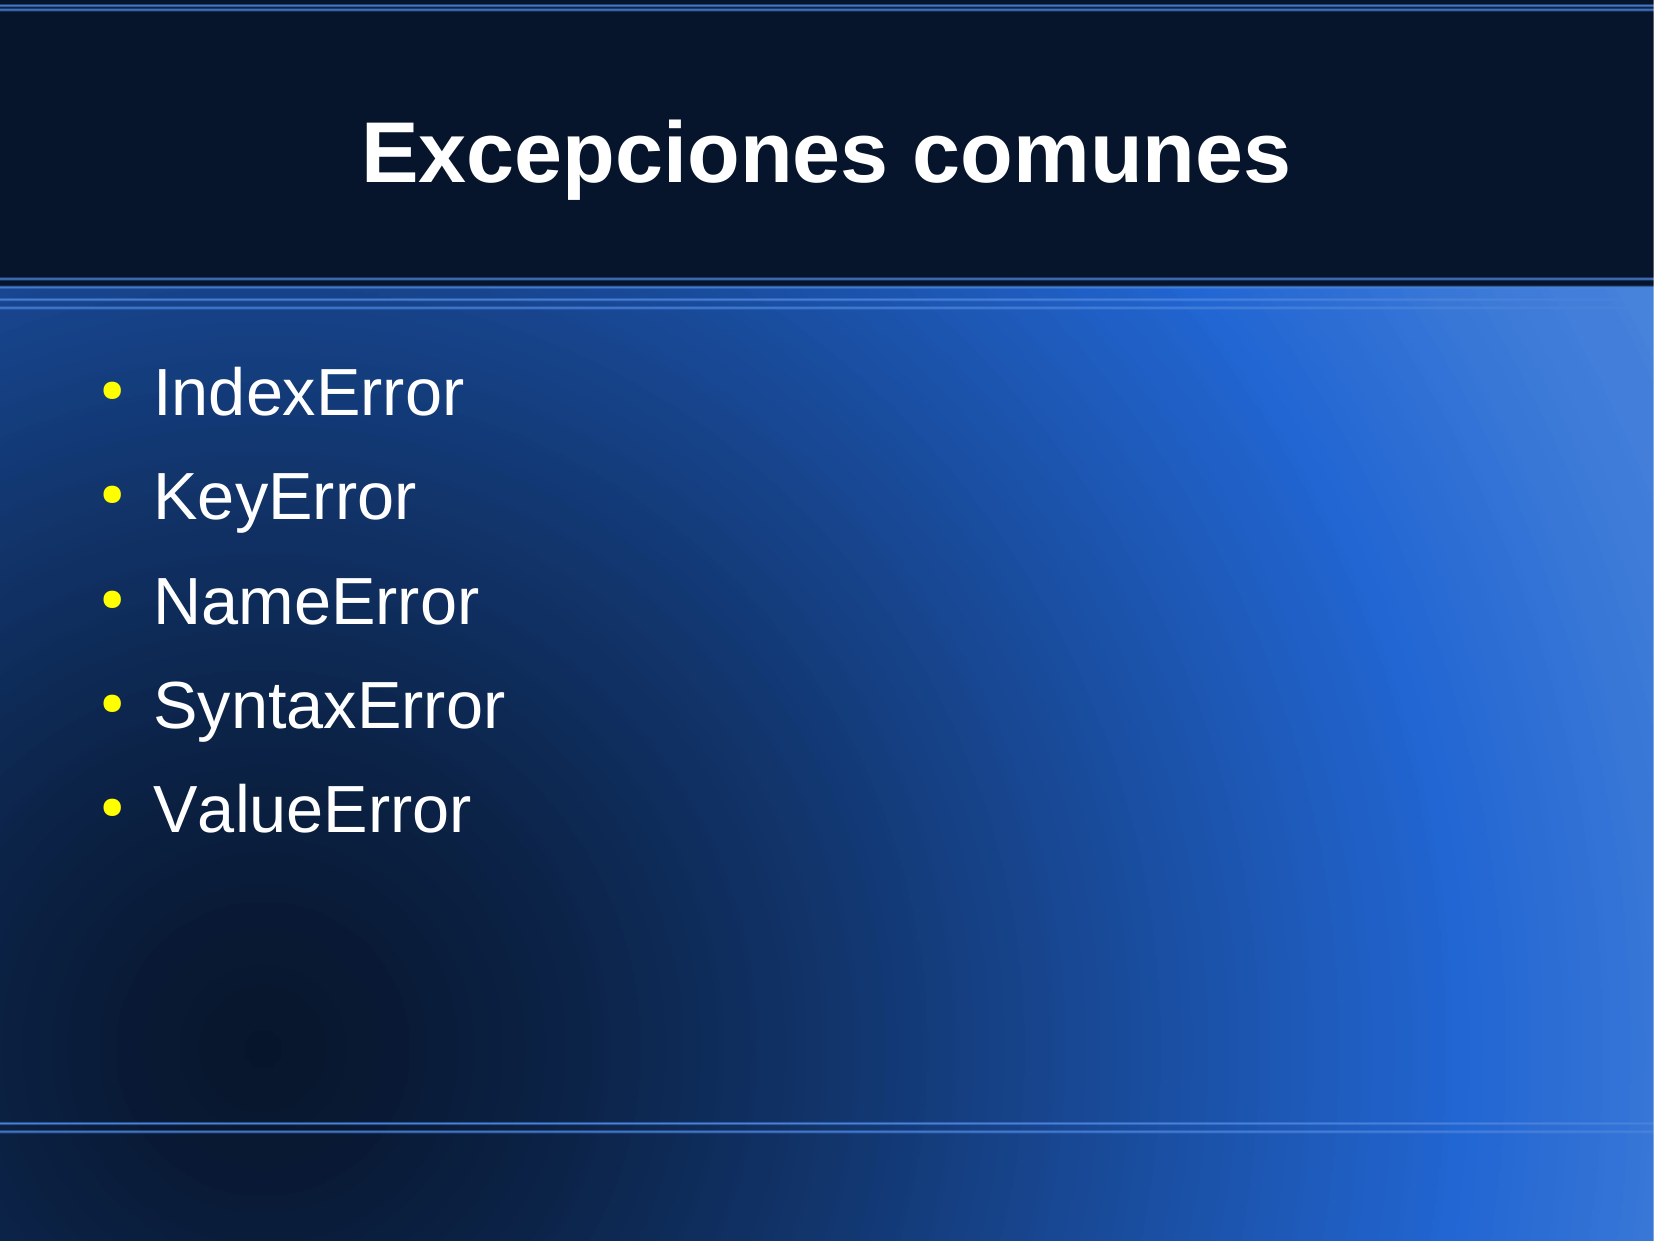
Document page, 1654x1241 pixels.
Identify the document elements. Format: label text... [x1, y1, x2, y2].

title Excepciones comunes [82, 49, 1571, 257]
list IndexError KeyError NameError SyntaxError ValueError [82, 355, 1571, 1075]
picture [0, 0, 1654, 1241]
